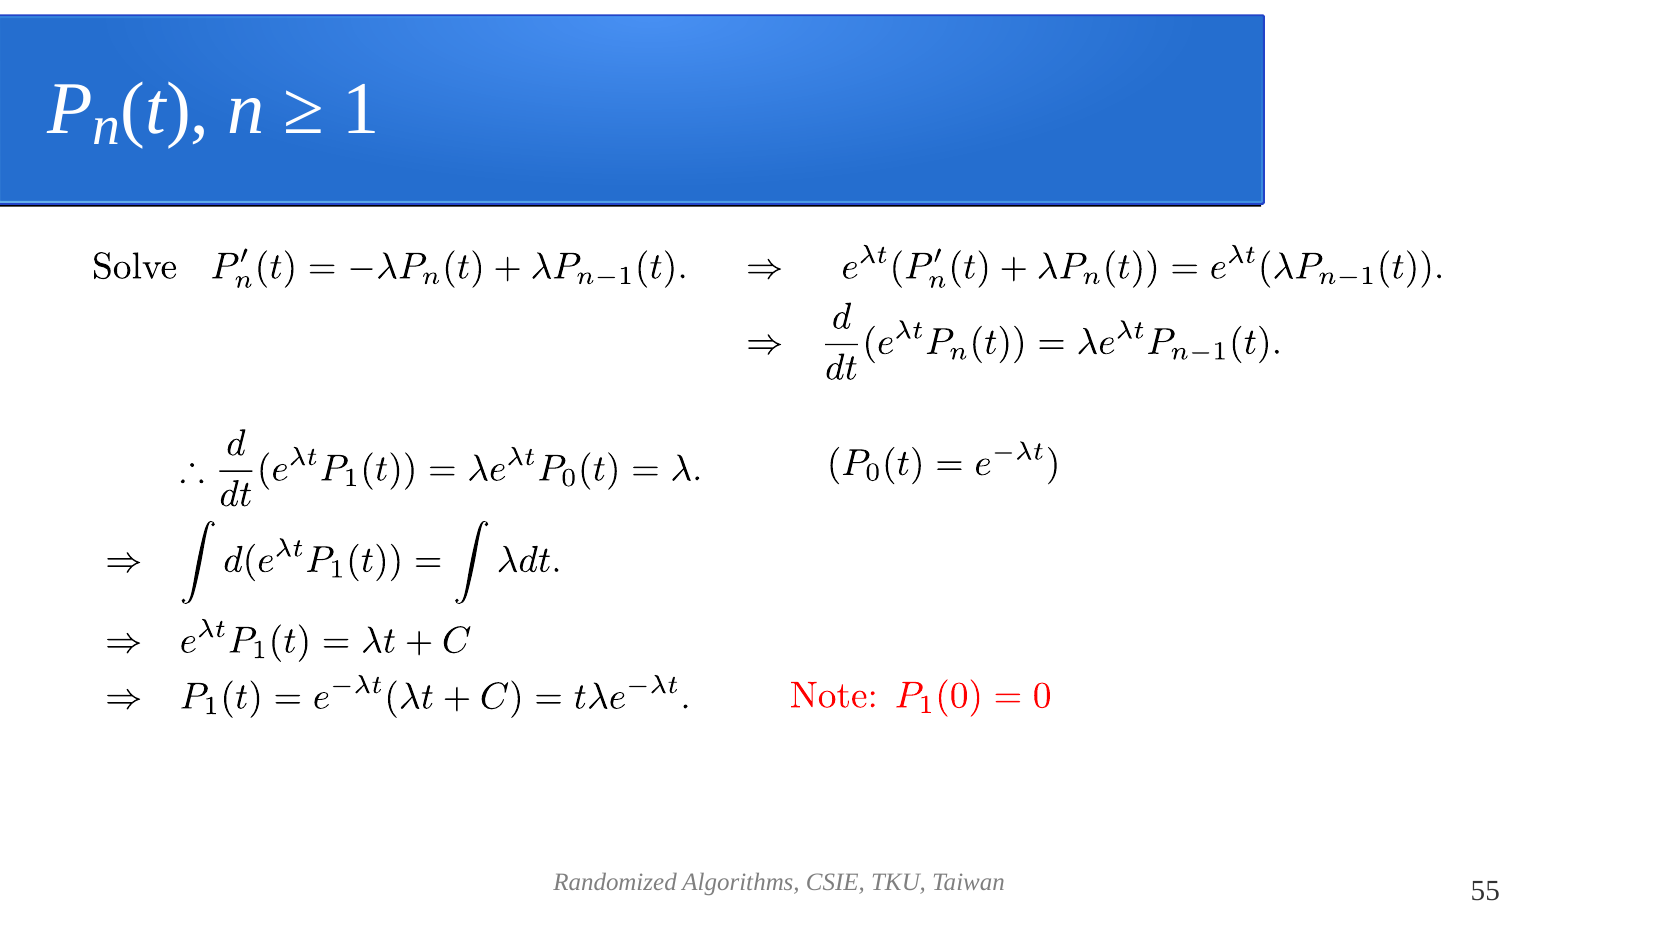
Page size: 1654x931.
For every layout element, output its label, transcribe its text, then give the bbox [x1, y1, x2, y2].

picture [103, 427, 701, 720]
picture [826, 441, 1057, 485]
title Pn(t), n ≥ 1 [47, 35, 1199, 189]
picture [788, 678, 1052, 719]
picture [92, 244, 1442, 380]
